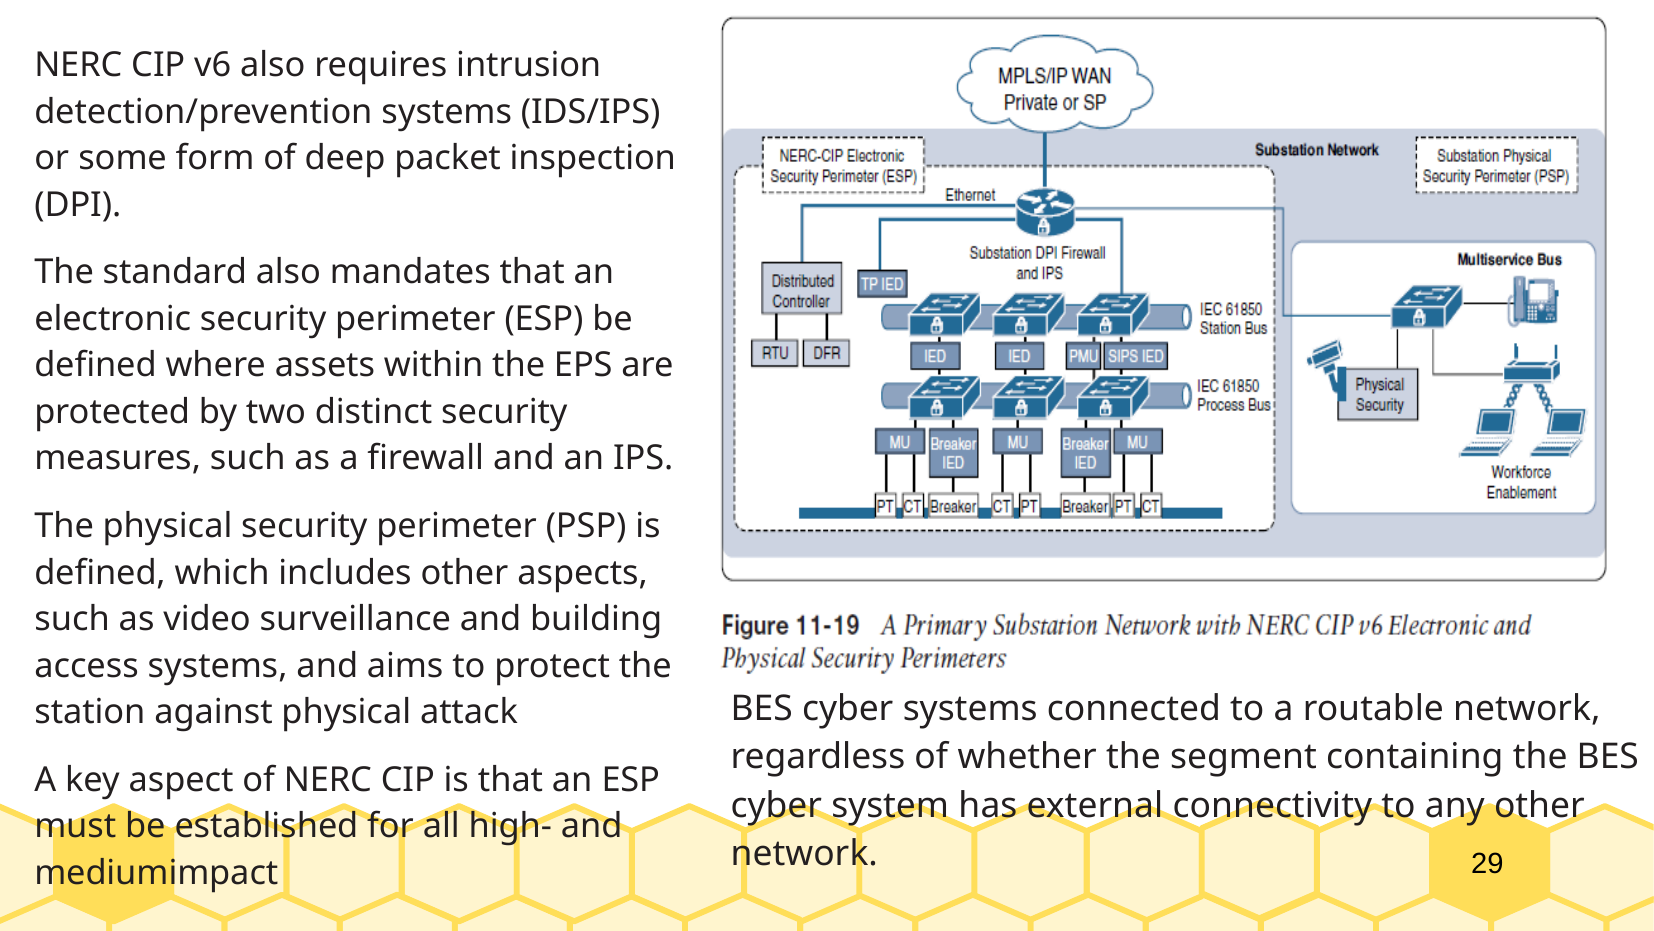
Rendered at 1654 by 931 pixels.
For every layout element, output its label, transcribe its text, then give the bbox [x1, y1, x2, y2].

picture [712, 0, 1613, 685]
list NERC CIP v6 also requires intrusion detection/prevention systems (IDS/IPS) or some form of deep packet inspection (DPI). The standard also mandates that an electronic security perimeter (ESP) be defined where assets within the EPS are protected by two distinct security measures, such as a firewall and an IPS. The physical security perimeter (PSP) is defined, which includes other aspects, such as video surveillance and building access systems, and aims to protect the station against physical attack A key aspect of NERC CIP is that an ESP must be established for all high- and mediumimpact [34, 40, 698, 896]
text_box BES cyber systems connected to a routable network, regardless of whether the segment containing the BES cyber system has external connectivity to any other network. [715, 675, 1654, 931]
